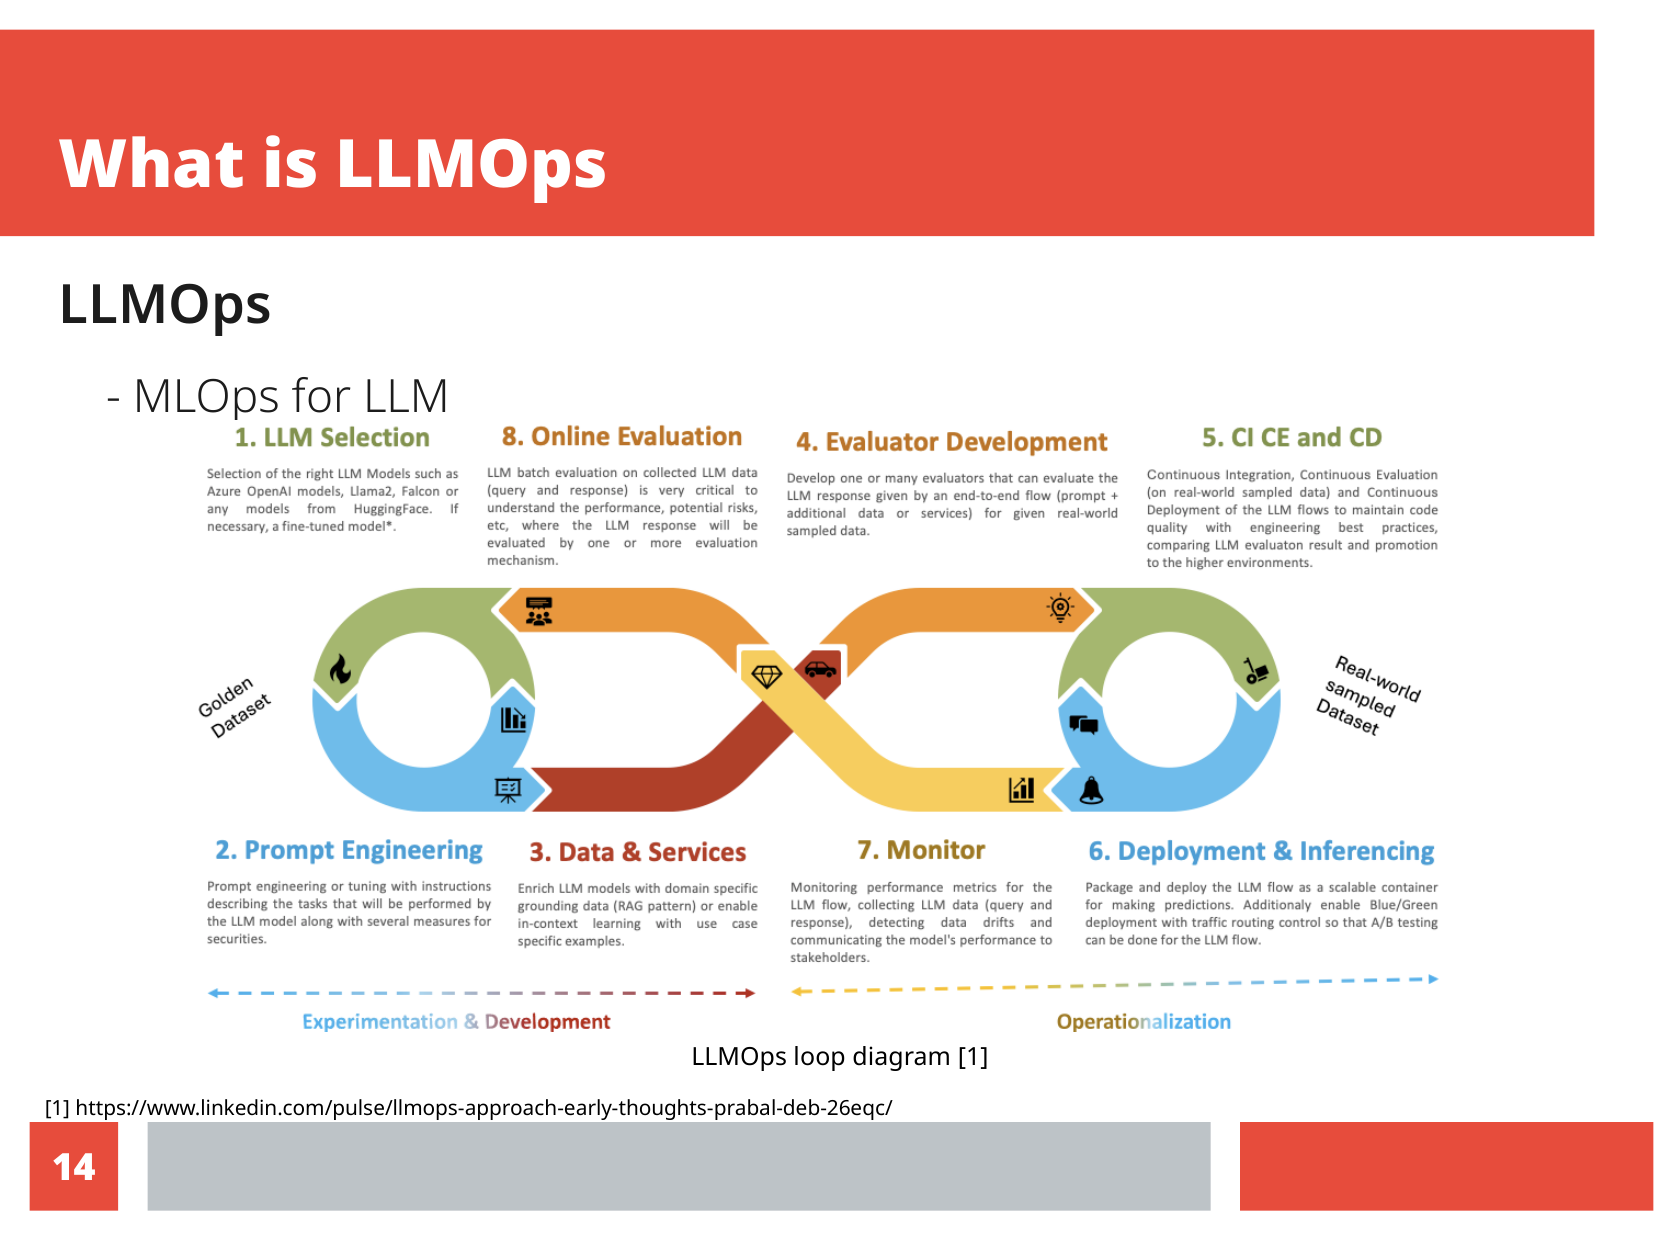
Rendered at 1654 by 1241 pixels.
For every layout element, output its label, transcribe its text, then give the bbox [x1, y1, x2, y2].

title What is LLMOps [59, 59, 1595, 207]
text_box LLMOps loop diagram [1] [105, 1030, 1576, 1105]
picture [182, 420, 1455, 1030]
list LLMOps - MLOps for LLM [59, 265, 1565, 1034]
text_box [1] https://www.linkedin.com/pulse/llmops-approach-early-thoughts-prabal-deb-26eqc/ [30, 1057, 1621, 1134]
